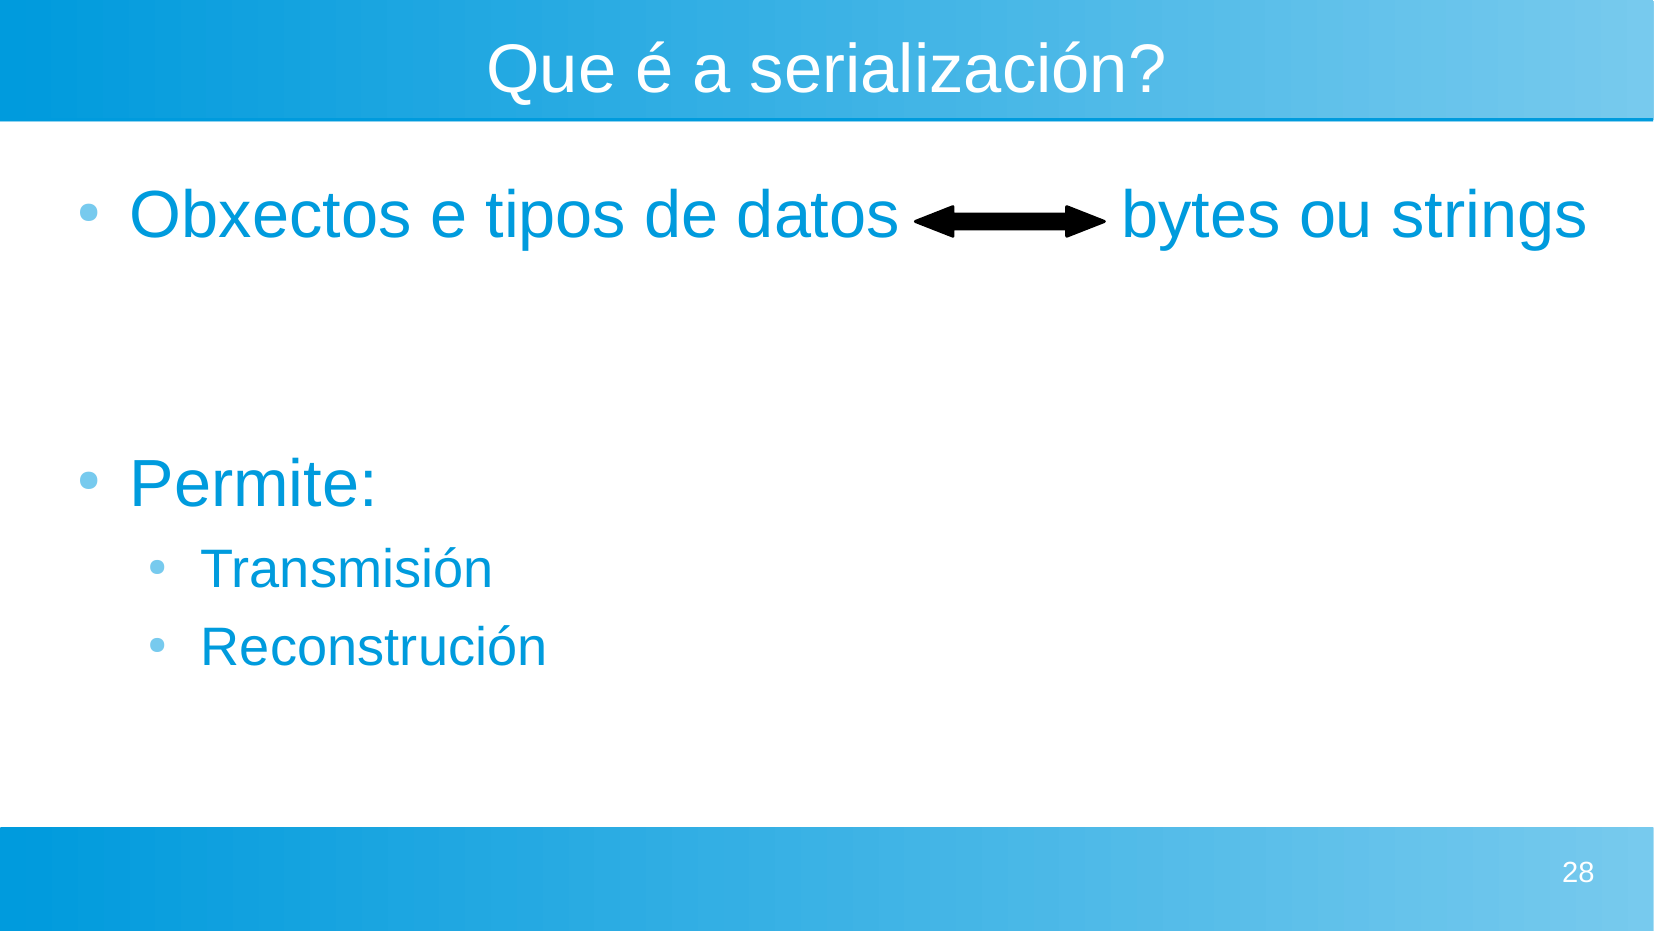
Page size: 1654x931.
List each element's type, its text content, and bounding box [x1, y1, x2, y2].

text_box [915, 206, 1105, 237]
list Obxectos e tipos de datos bytes ou strings Permite: Transmisión Reconstrución [59, 177, 1595, 768]
title Que é a serialización? [59, 29, 1595, 108]
